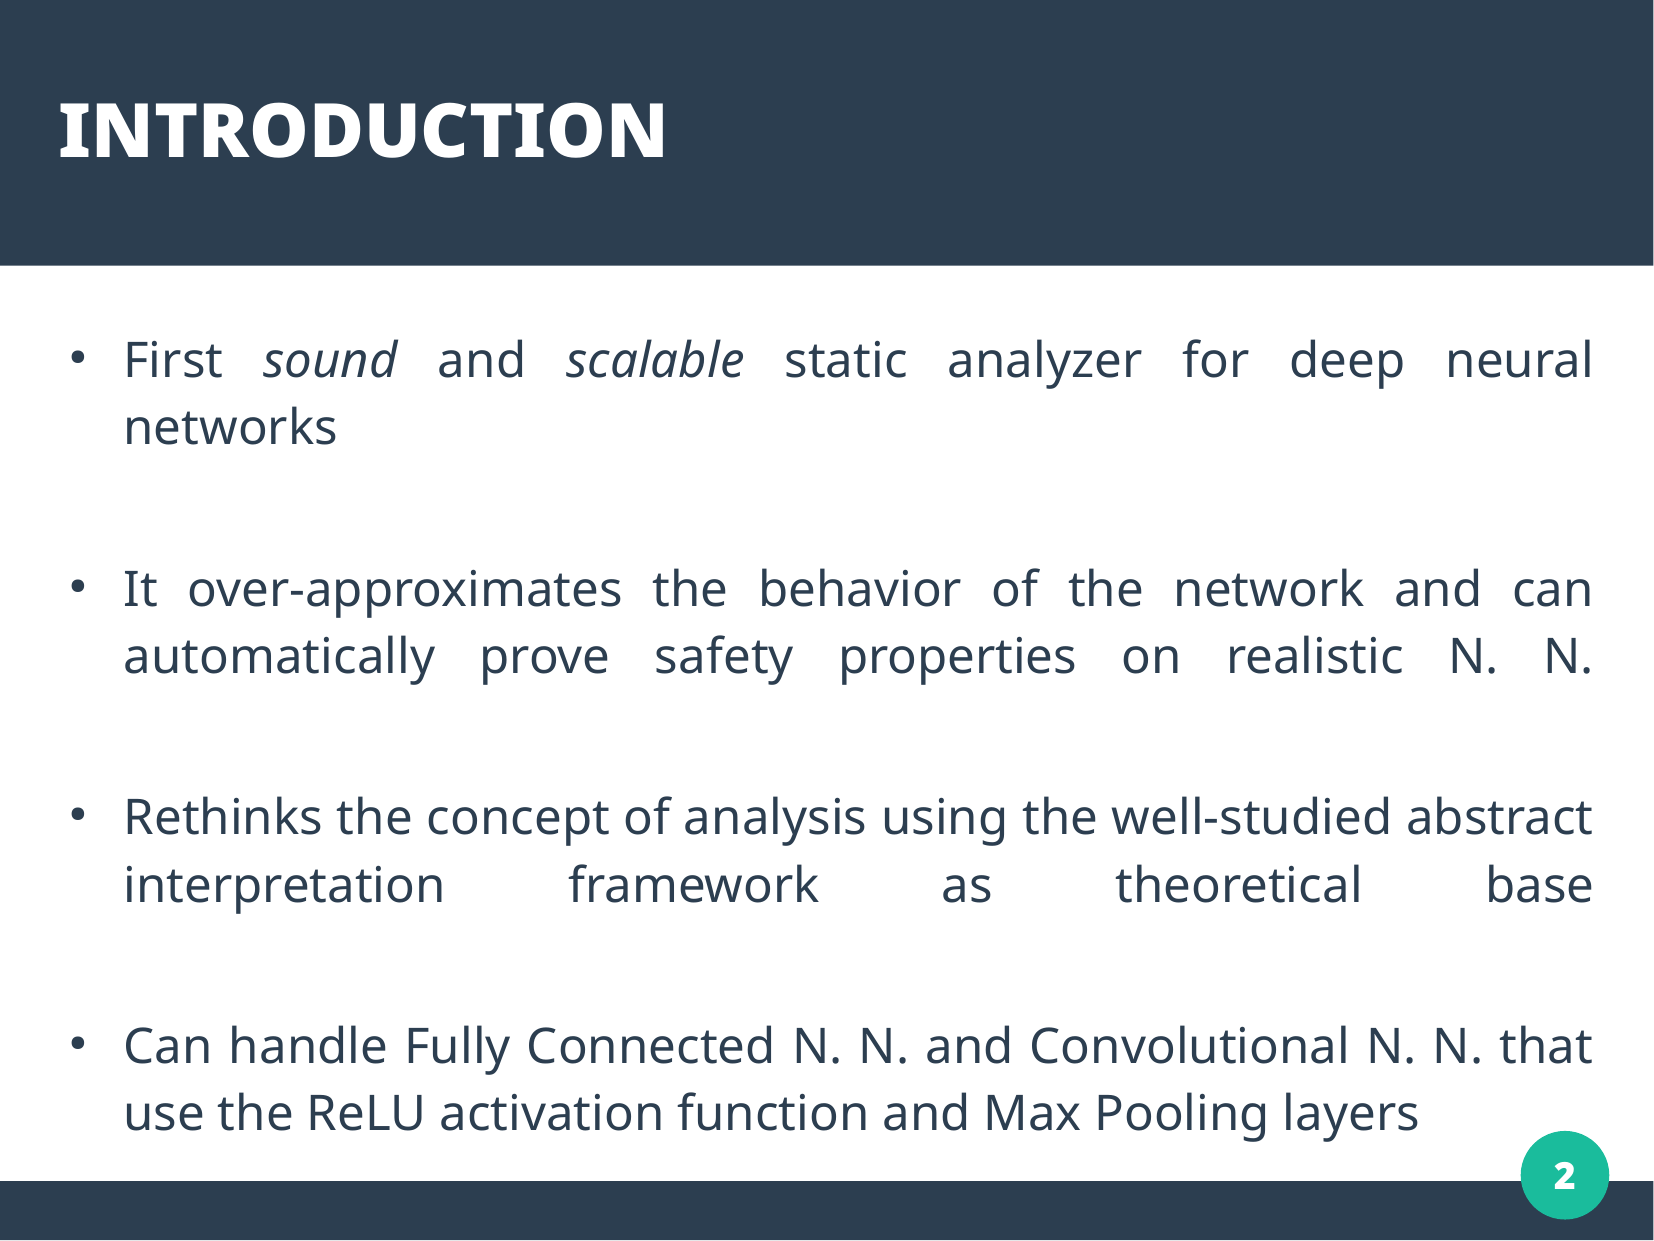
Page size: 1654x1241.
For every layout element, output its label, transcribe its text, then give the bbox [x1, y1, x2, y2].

title INTRODUCTION [59, 49, 1595, 207]
list First sound and scalable static analyzer for deep neural networks It over-approximates the behavior of the network and can automatically prove safety properties on realistic N. N. Rethinks the concept of analysis using the well-studied abstract interpretation framework as theoretical base Can handle Fully Connected N. N. and Convolutional N. N. that use the ReLU activation function and Max Pooling layers [59, 324, 1595, 1152]
